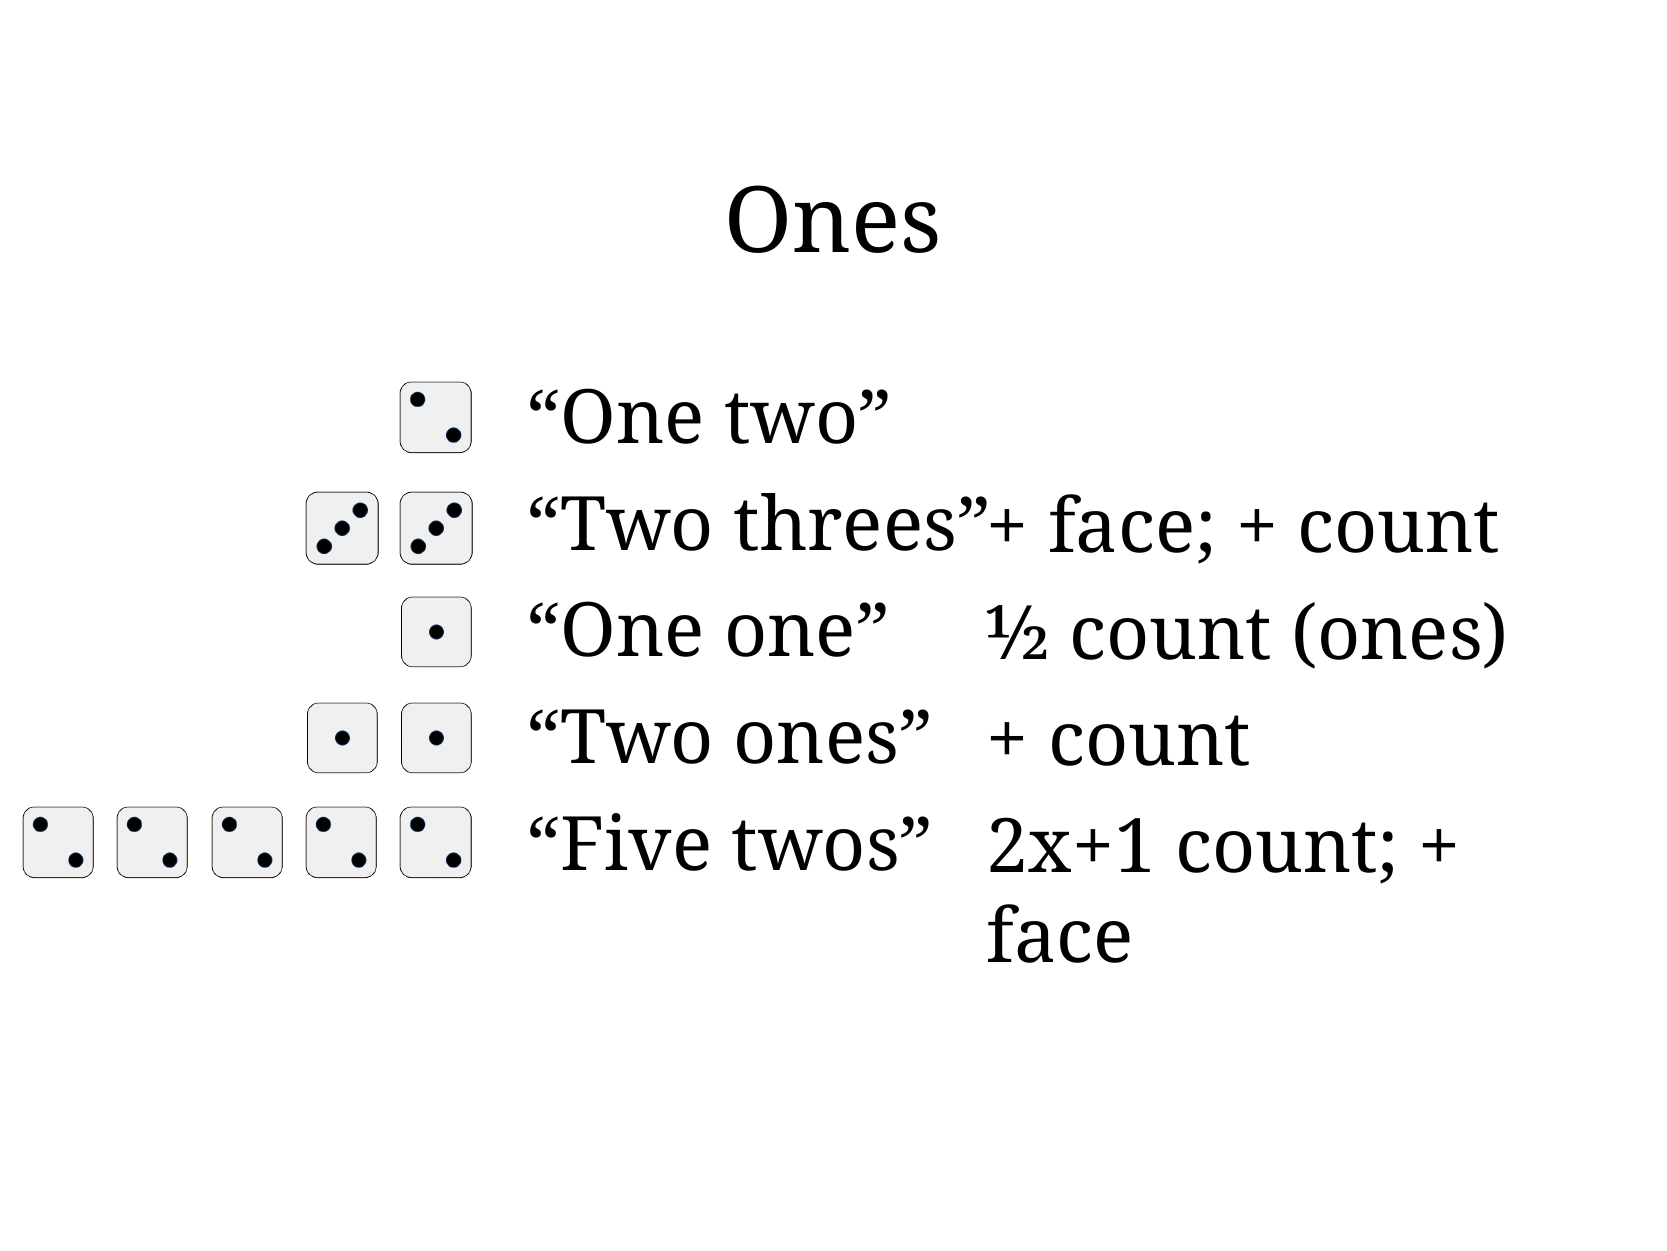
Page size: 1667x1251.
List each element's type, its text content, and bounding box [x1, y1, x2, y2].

picture [304, 804, 379, 880]
picture [21, 804, 96, 880]
picture [304, 490, 380, 566]
picture [398, 490, 474, 566]
picture [399, 594, 474, 670]
list + face; + count ½ count (ones) + count 2x+1 count; + face [915, 363, 1621, 1114]
picture [398, 804, 474, 880]
picture [398, 379, 474, 455]
picture [210, 804, 285, 880]
picture [115, 804, 190, 880]
picture [305, 700, 380, 776]
list “One two” “Two threes” “One one” “Two ones” “Five twos” [455, 360, 1147, 1112]
title Ones [124, 110, 1542, 320]
picture [399, 700, 474, 776]
